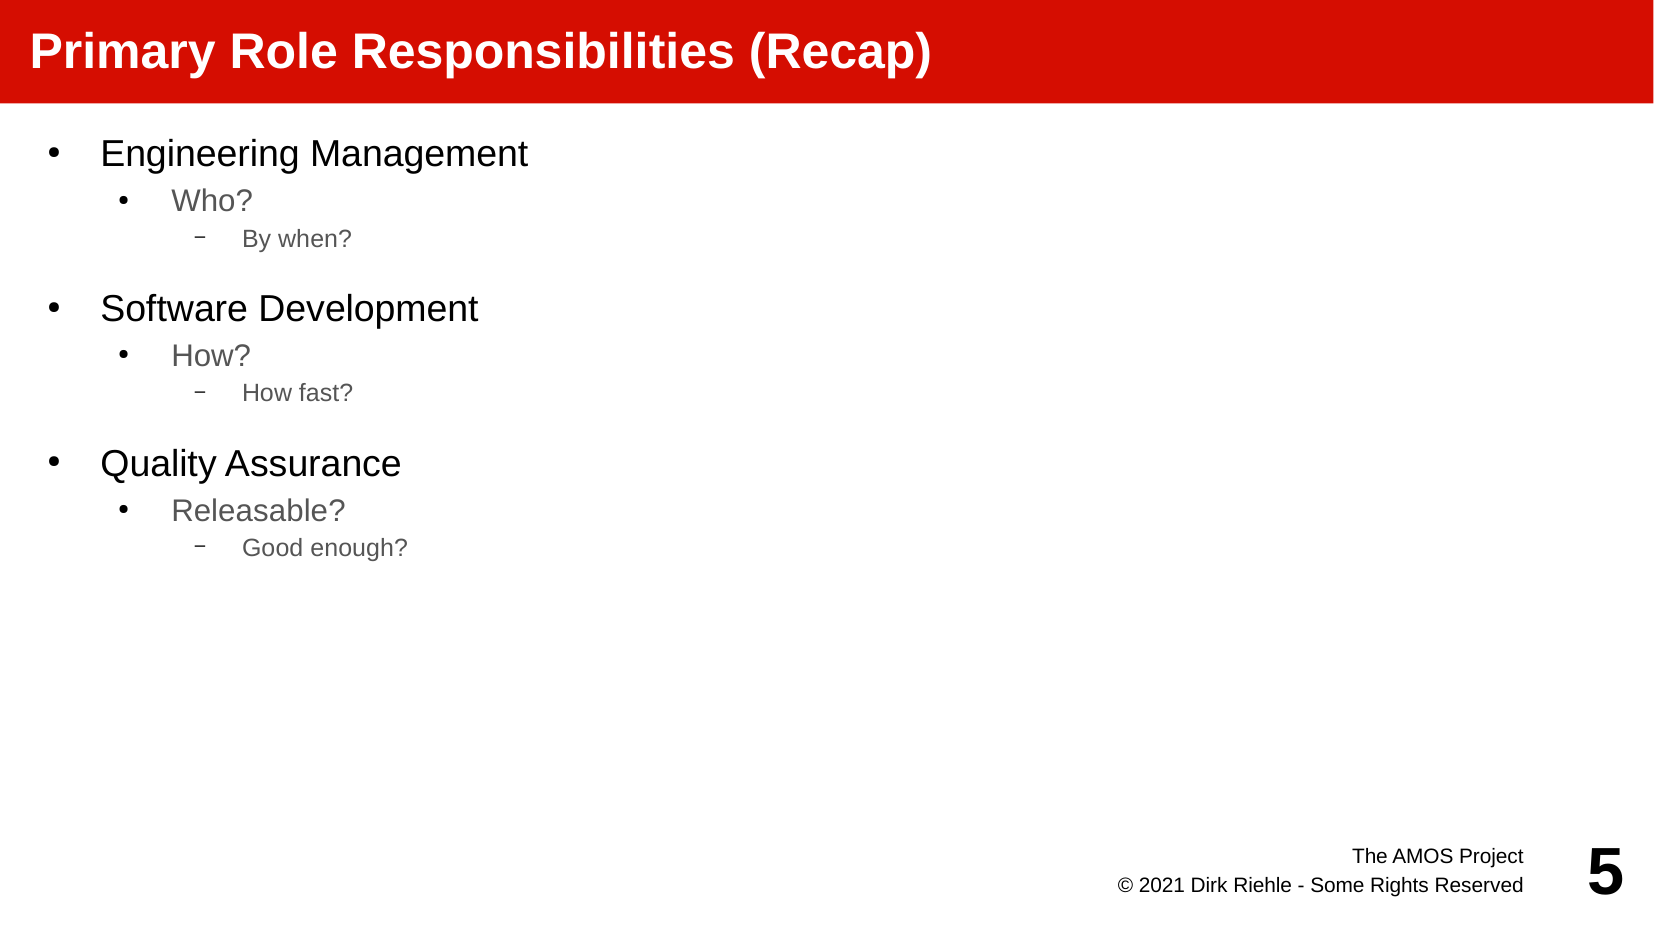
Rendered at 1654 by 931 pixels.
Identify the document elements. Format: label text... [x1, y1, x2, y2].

title Primary Role Responsibilities (Recap) [0, 0, 1654, 104]
list Engineering Management Who? By when? Software Development How? How fast? Quality Assurance Releasable? Good enough? [29, 132, 1625, 813]
